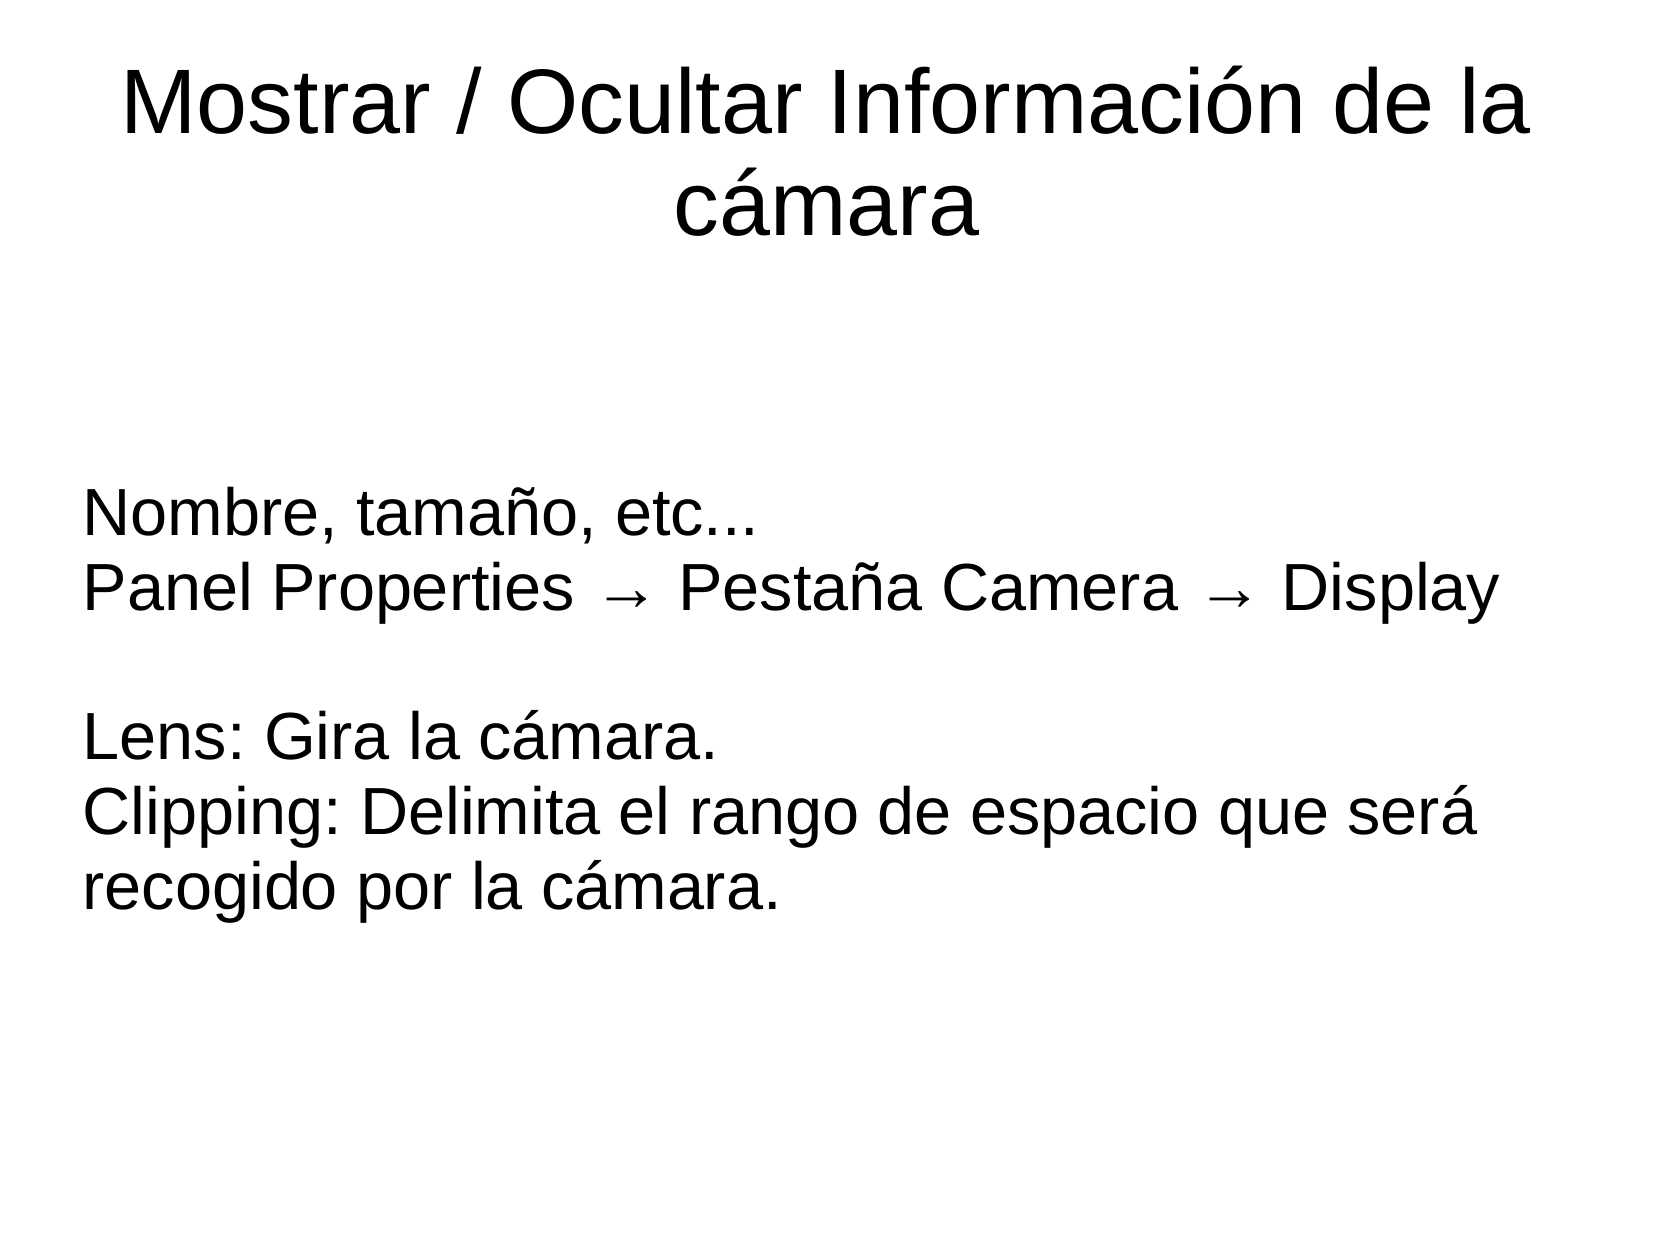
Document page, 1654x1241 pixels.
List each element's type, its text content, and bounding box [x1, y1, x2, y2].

subtitle Nombre, tamaño, etc... Panel Properties → Pestaña Camera → Display Lens: Gira la cámara. Clipping: Delimita el rango de espacio que será recogido por la cámara. [82, 290, 1571, 1109]
title Mostrar / Ocultar Información de la cámara [82, 49, 1571, 257]
